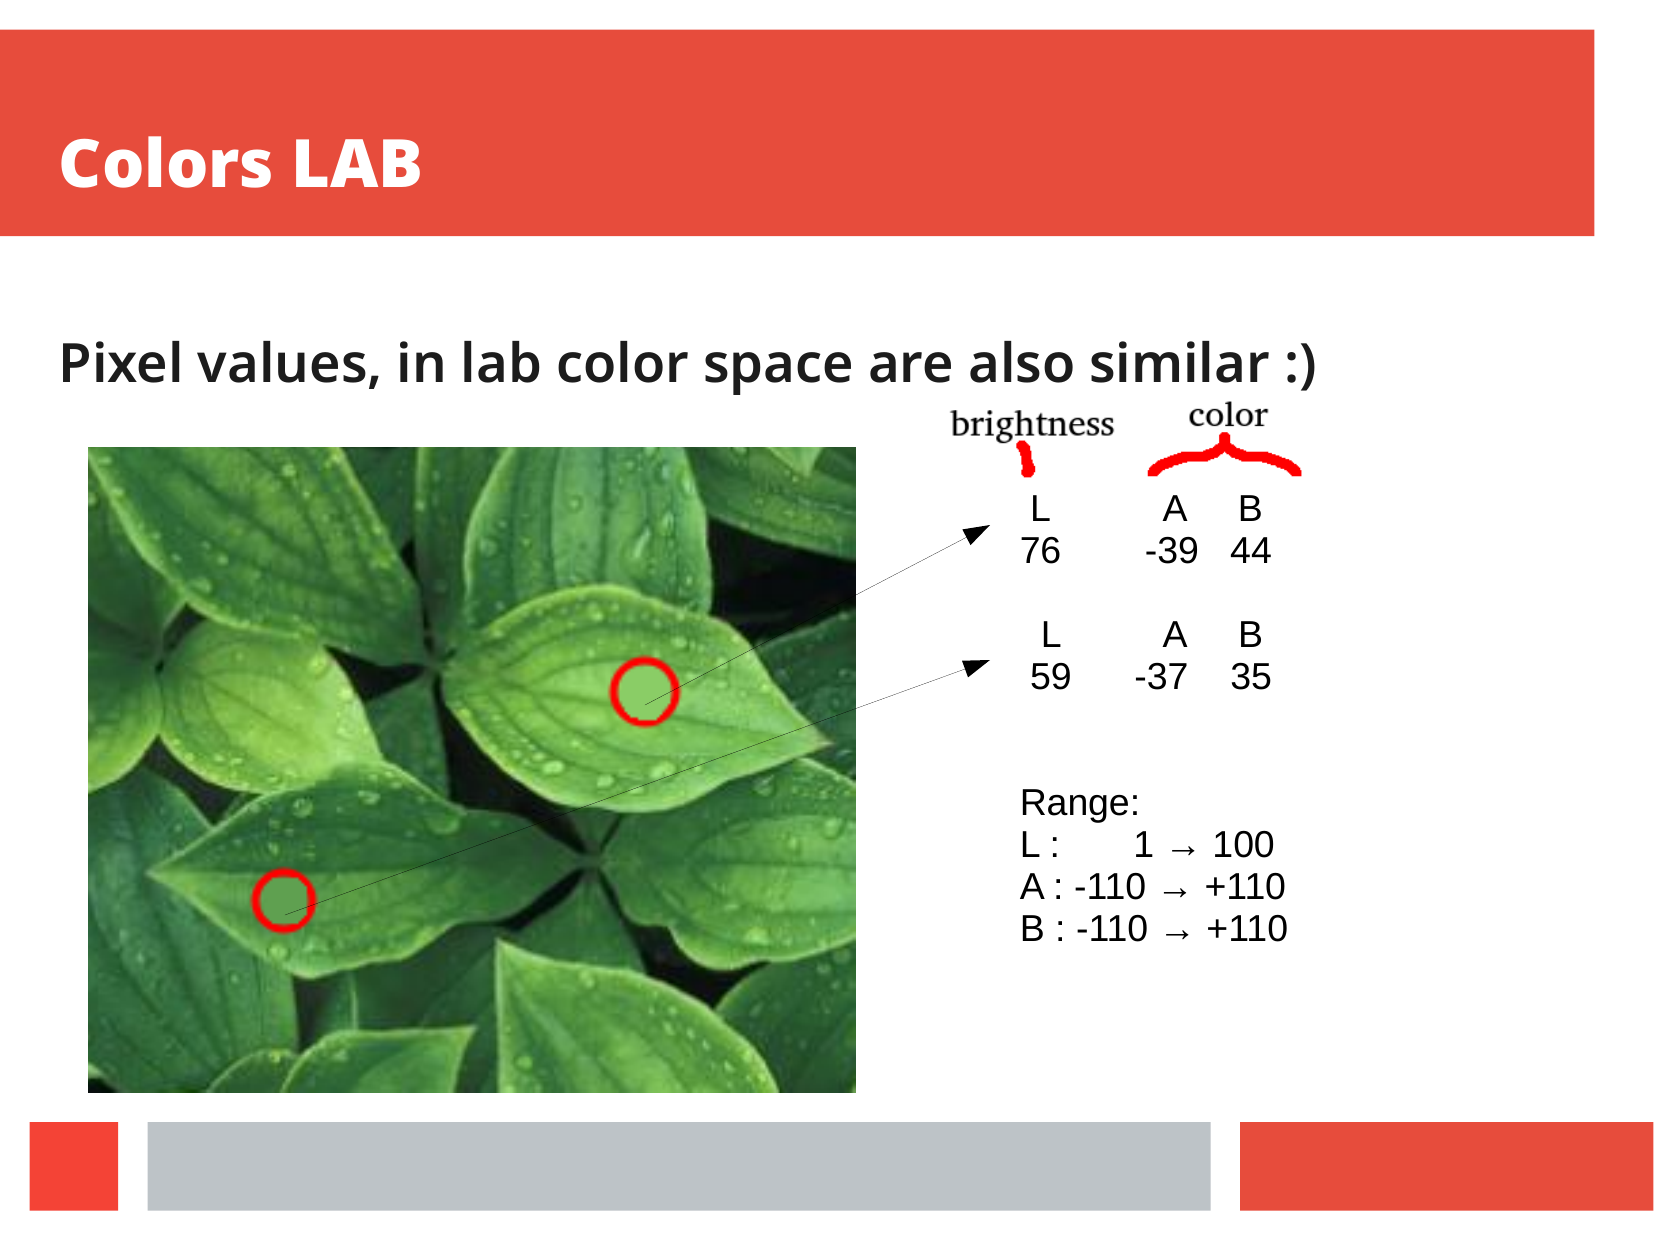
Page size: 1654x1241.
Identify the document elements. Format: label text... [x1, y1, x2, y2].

picture [1143, 398, 1304, 481]
list Pixel values, in lab color space are also similar :) [59, 324, 1565, 1093]
picture [945, 404, 1123, 481]
text_box L A B 76 -39 44 L A B 59 -37 35 Range: L : 1 → 100 A : -110 → +110 B : -110 → +110 [1005, 480, 1304, 957]
picture [88, 447, 856, 1093]
title Colors LAB [59, 59, 1595, 207]
